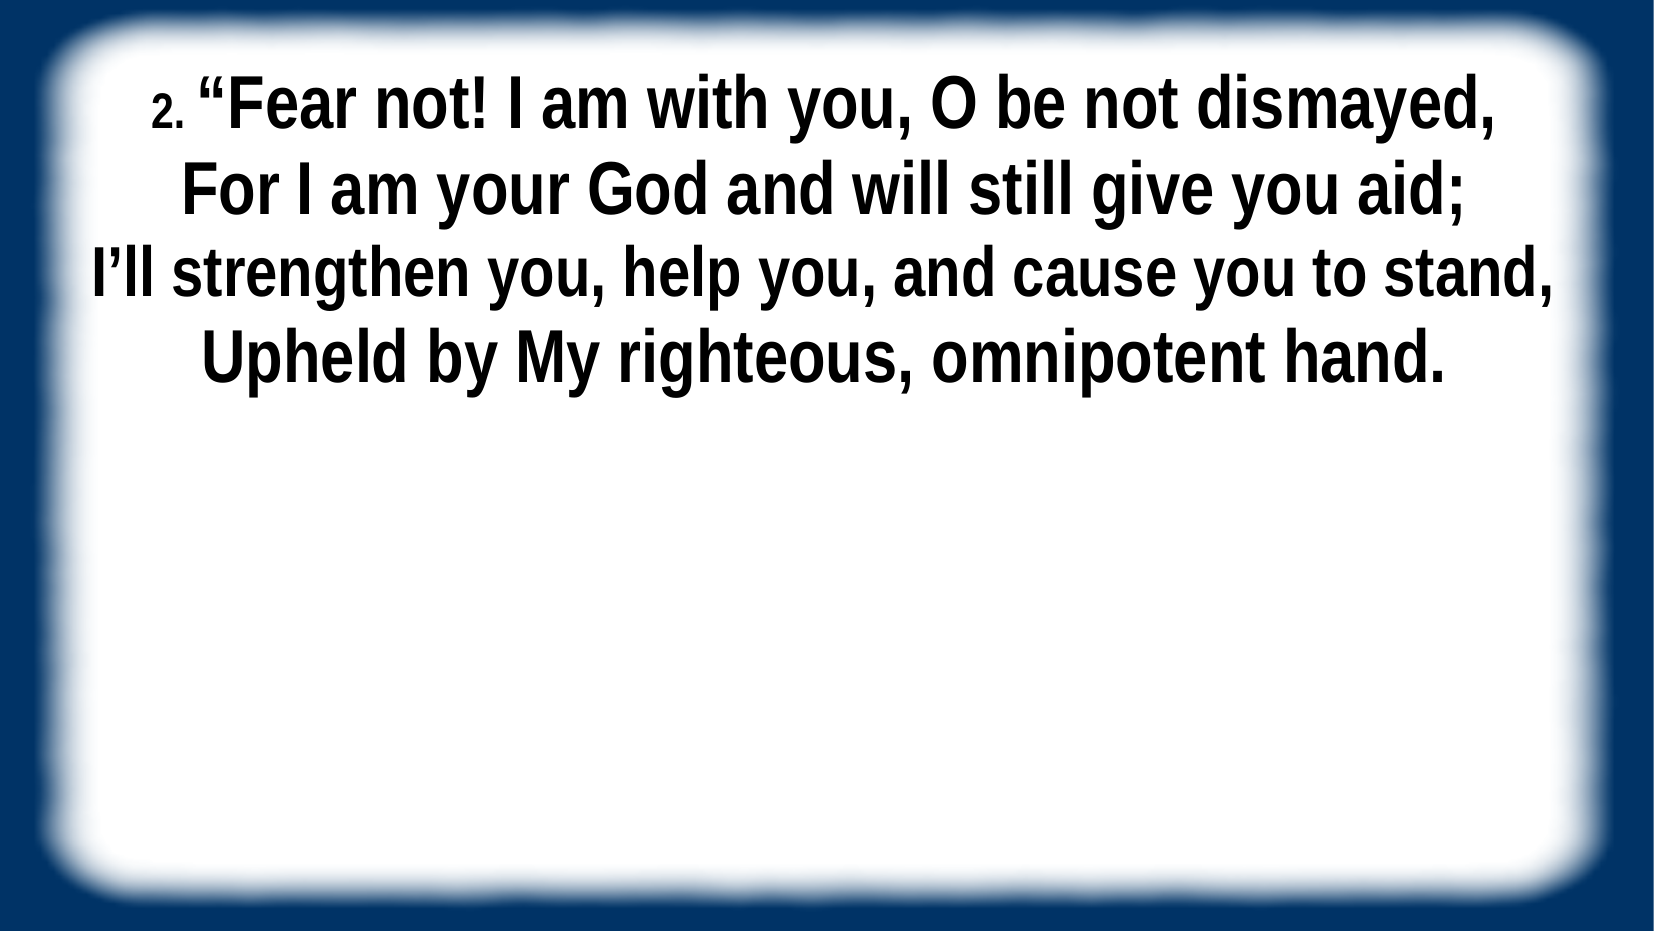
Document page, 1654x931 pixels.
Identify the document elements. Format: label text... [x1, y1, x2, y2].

text_box 2. “Fear not! I am with you, O be not dismayed, For I am your God and will still give you aid; I’ll strengthen you, help you, and cause you to stand, Upheld by My righteous, omnipotent hand. [66, 50, 1582, 421]
picture [0, 0, 1654, 931]
